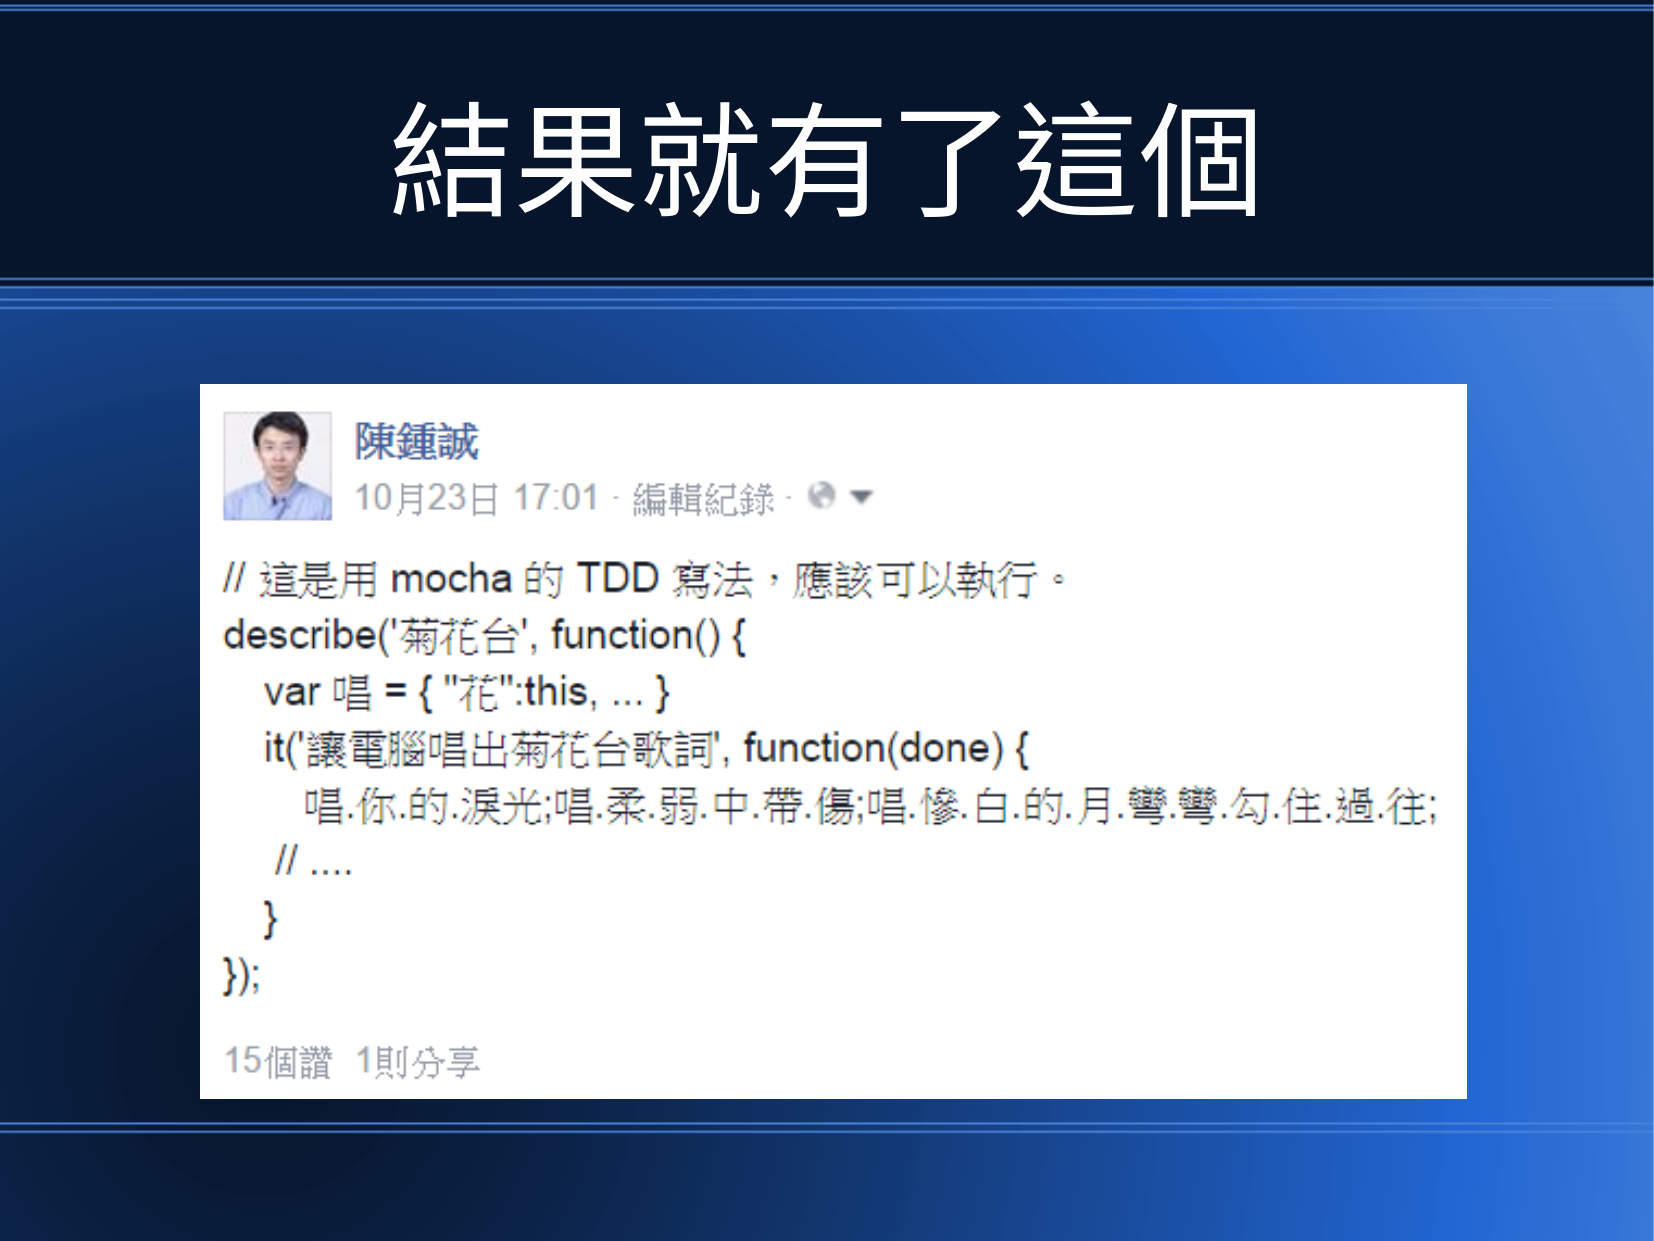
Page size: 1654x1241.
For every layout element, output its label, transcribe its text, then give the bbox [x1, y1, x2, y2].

picture [0, 0, 1654, 1241]
title 結果就有了這個 [82, 49, 1571, 257]
